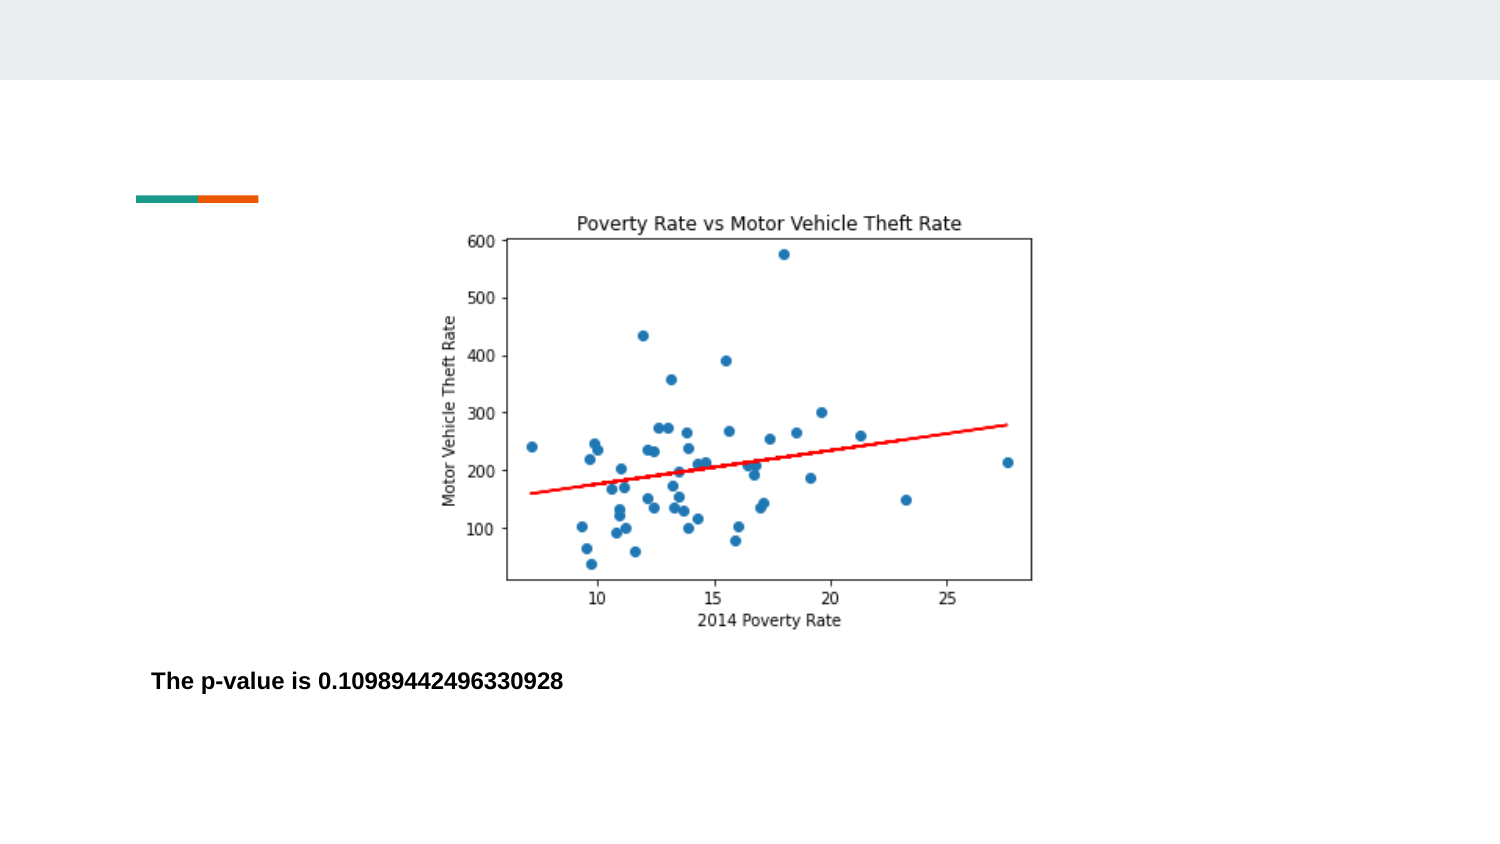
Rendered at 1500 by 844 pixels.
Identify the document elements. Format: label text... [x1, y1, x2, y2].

picture [433, 204, 1042, 639]
list The p-value is 0.10989442496330928 [136, 646, 1409, 790]
